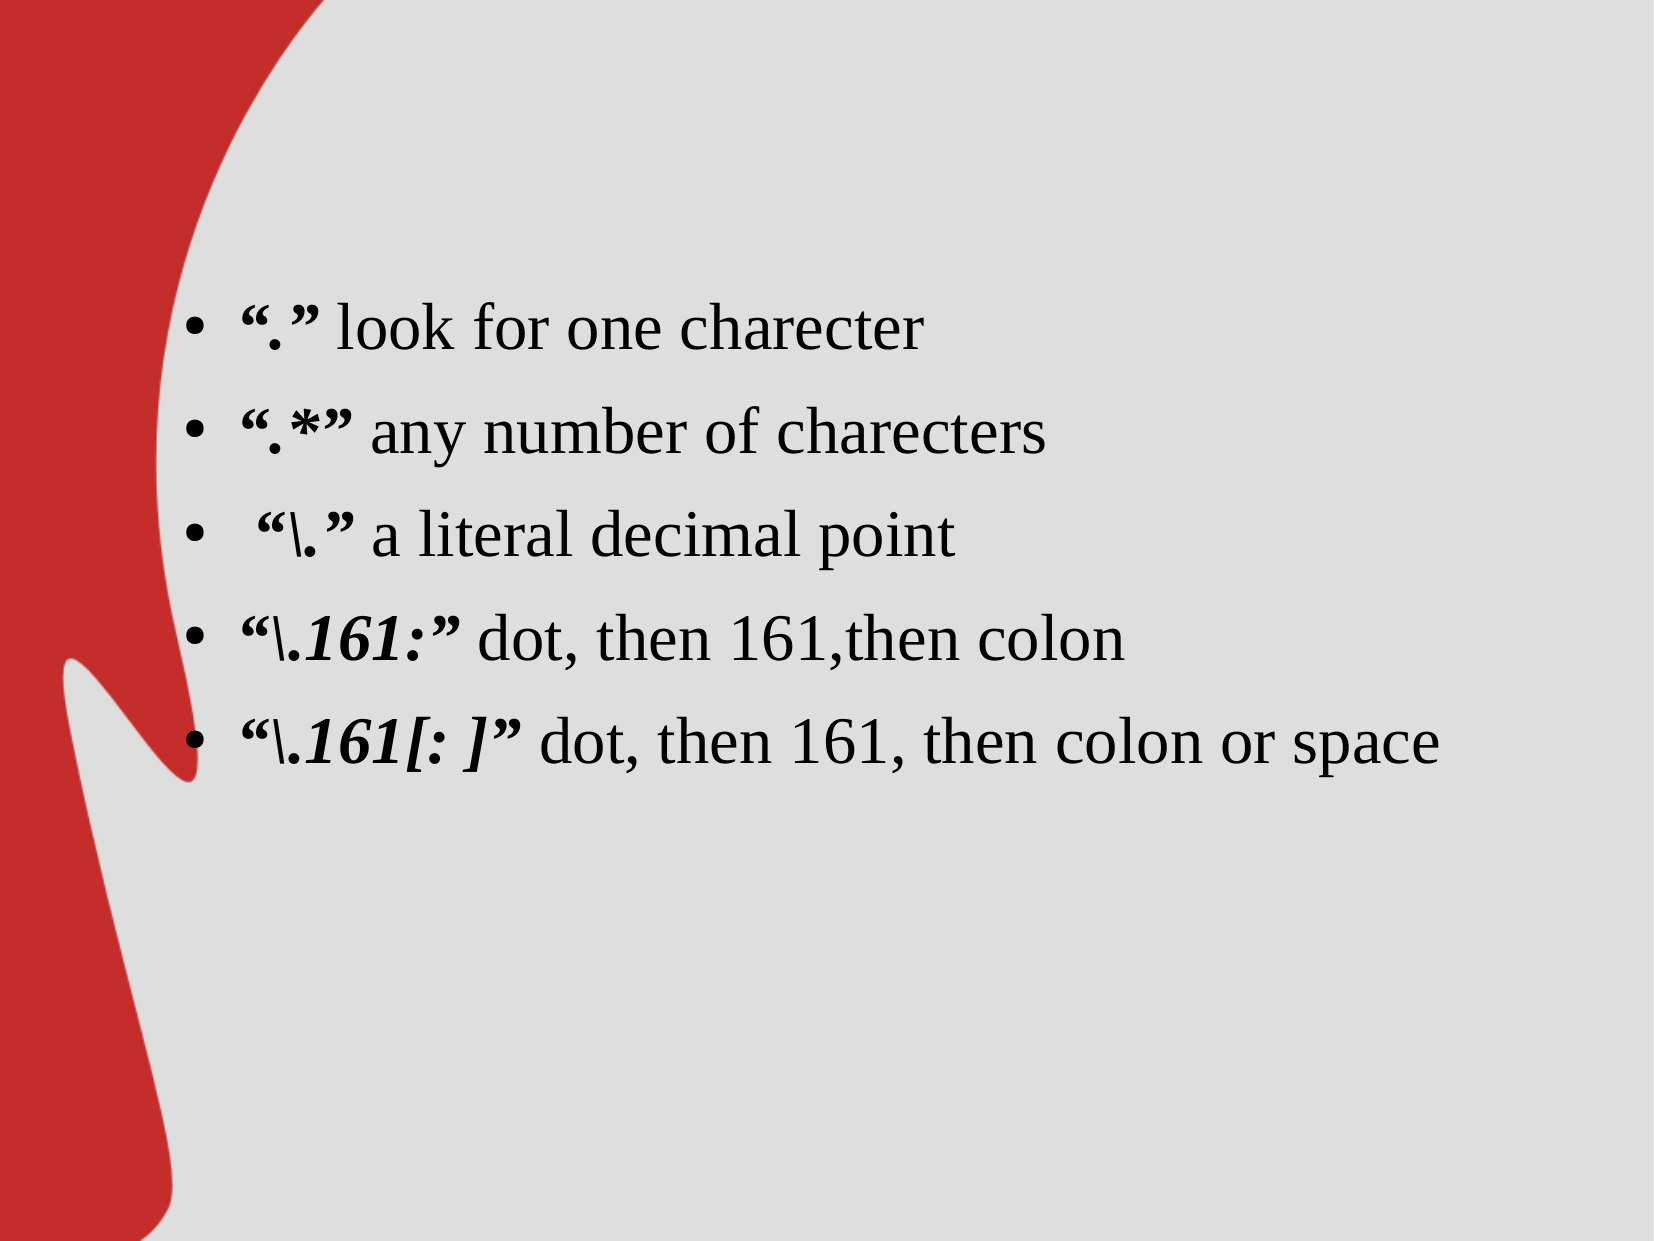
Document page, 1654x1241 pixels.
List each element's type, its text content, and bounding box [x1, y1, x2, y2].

picture [0, 0, 1654, 1241]
list “.” look for one charecter “.*” any number of charecters “\.” a literal decimal point “\.161:” dot, then 161,then colon “\.161[: ]” dot, then 161, then colon or space [165, 290, 1654, 1010]
